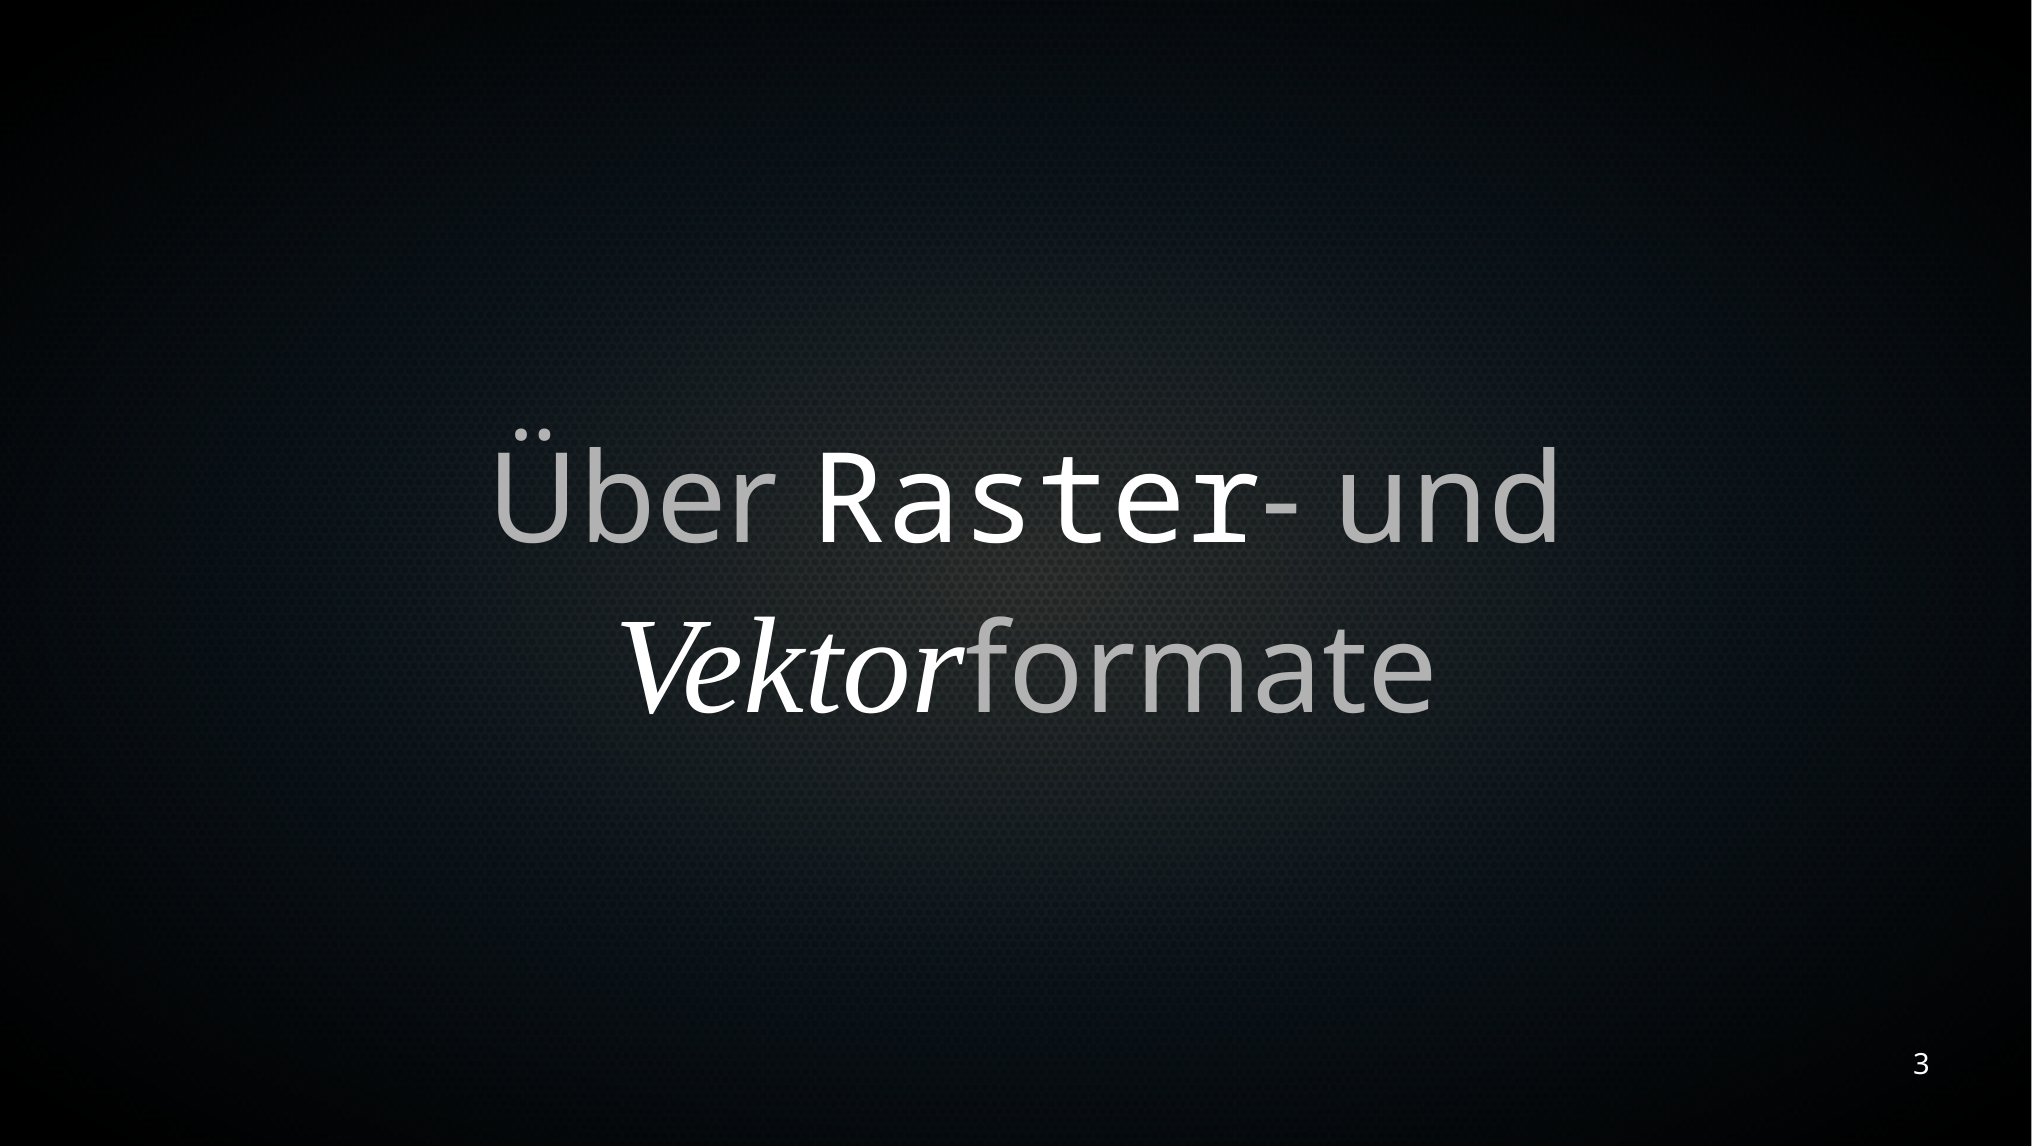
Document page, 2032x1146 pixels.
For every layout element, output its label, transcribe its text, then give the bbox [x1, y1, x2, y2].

title Über Raster- und Vektorformate [297, 401, 1756, 756]
picture [0, 0, 2032, 1146]
